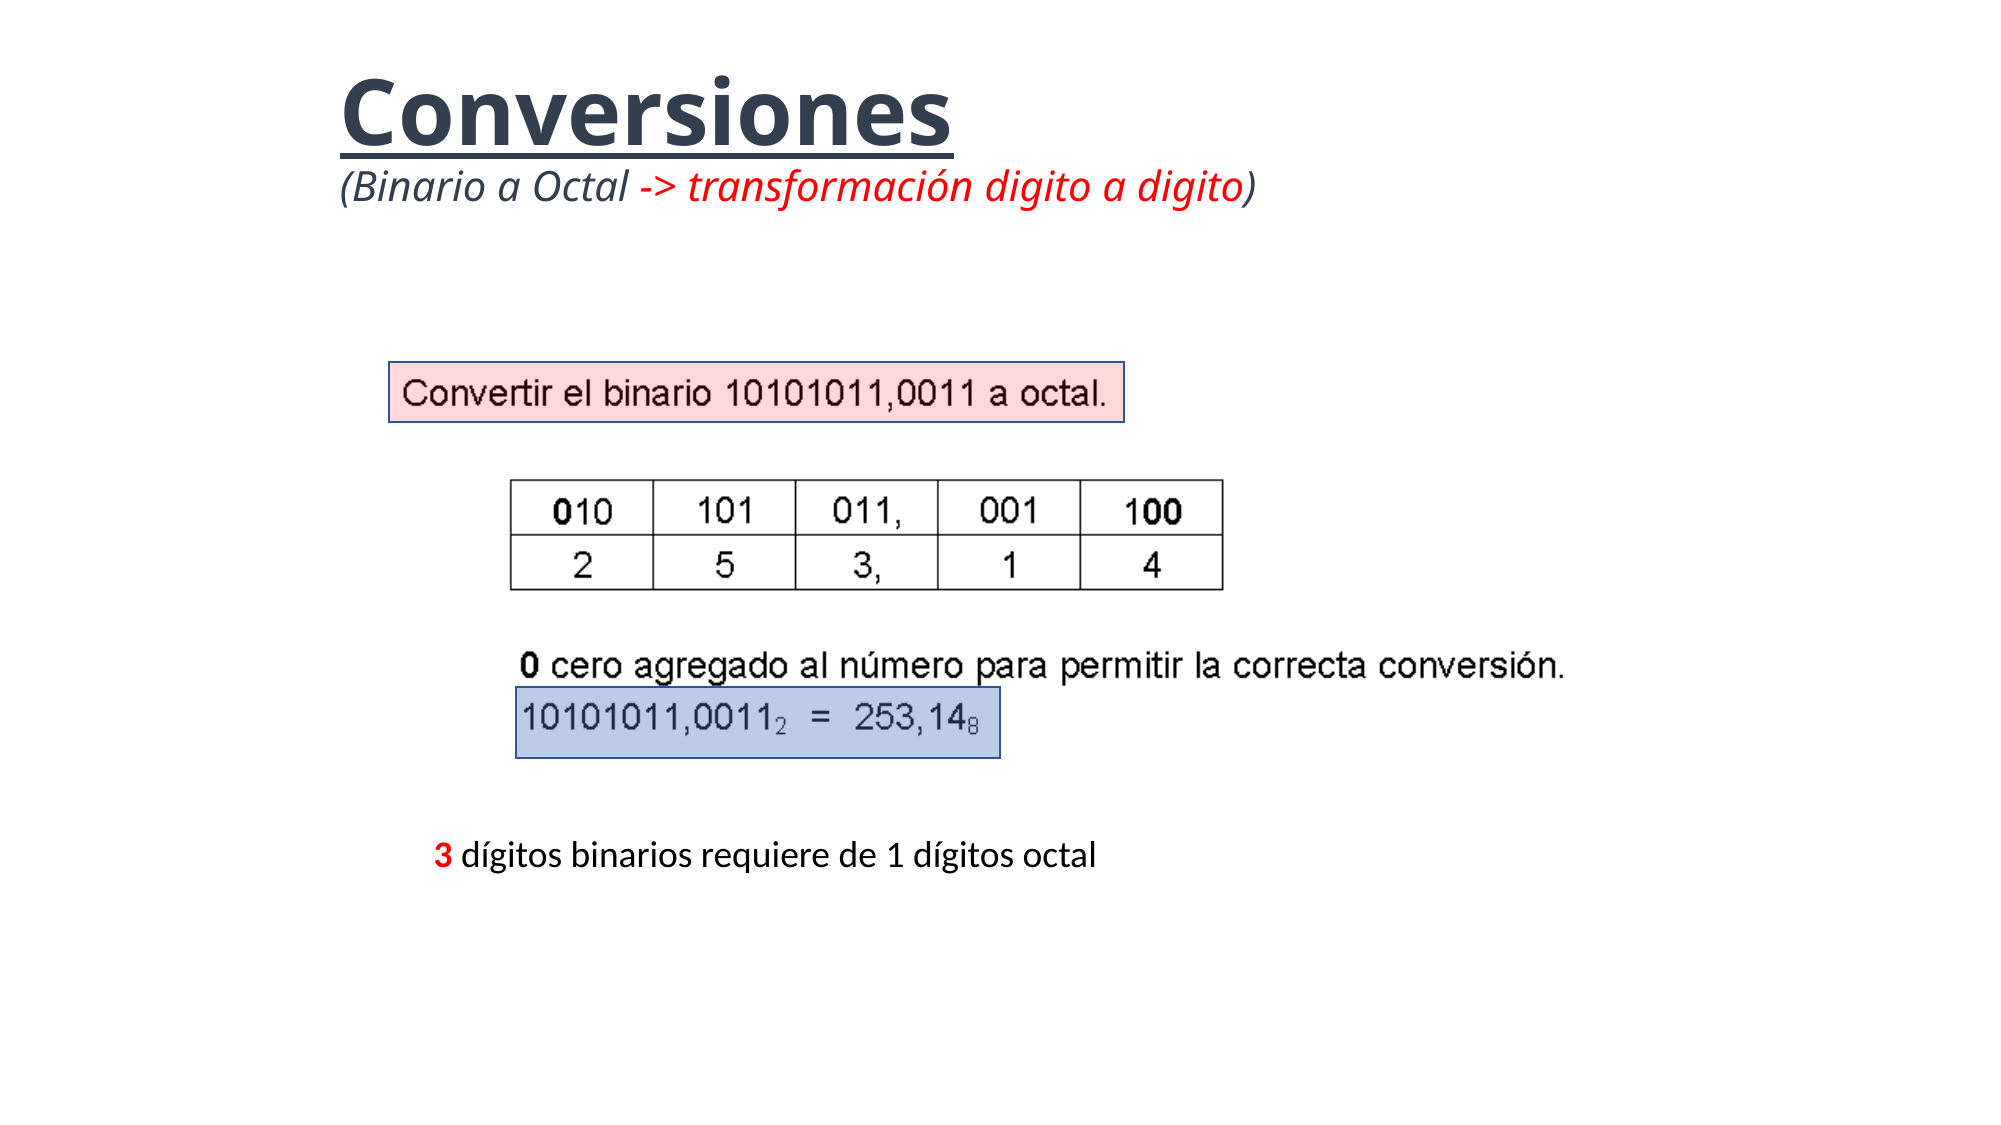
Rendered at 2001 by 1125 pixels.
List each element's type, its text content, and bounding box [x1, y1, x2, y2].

text_box [515, 686, 1000, 758]
text_box [388, 361, 1124, 423]
text_box 3 dígitos binarios requiere de 1 dígitos octal [418, 822, 1113, 883]
picture [393, 367, 1607, 758]
title Conversiones (Binario a Octal -> transformación digito a digito) [324, 45, 1675, 233]
